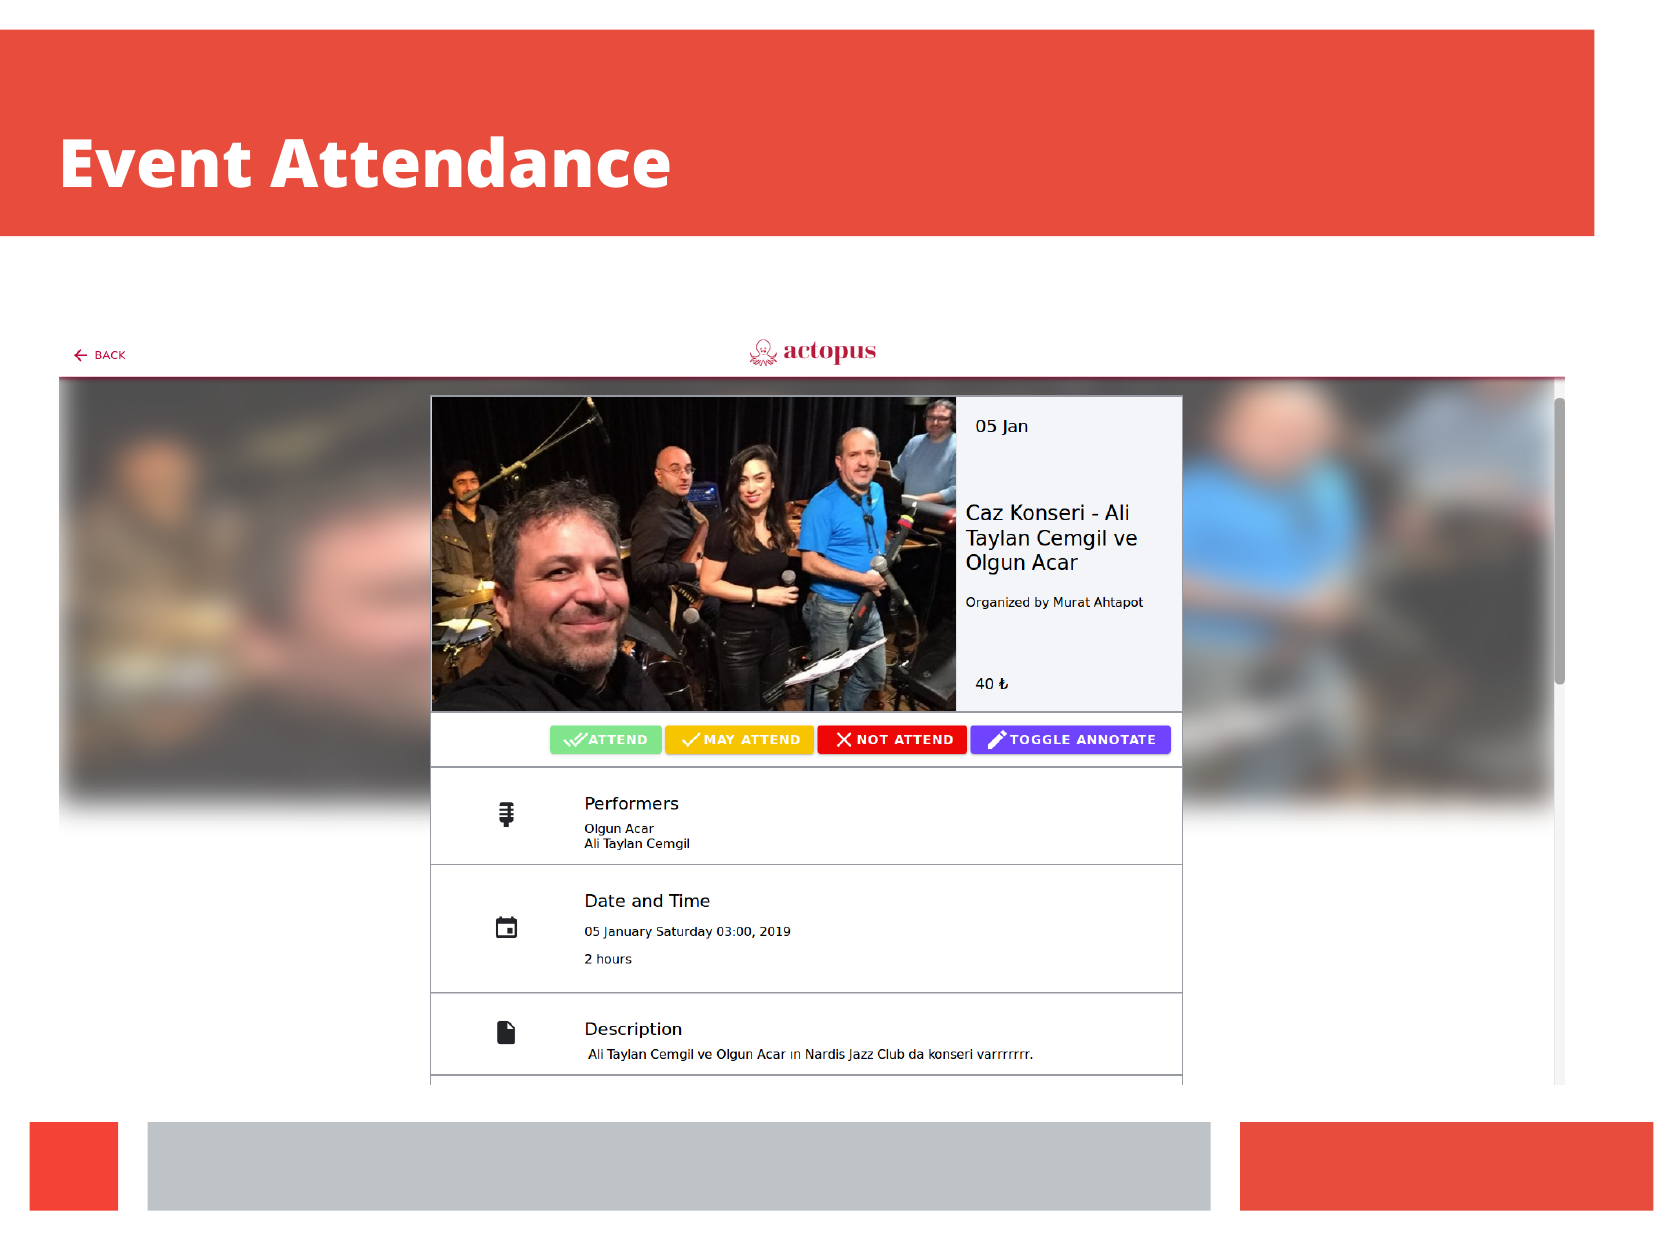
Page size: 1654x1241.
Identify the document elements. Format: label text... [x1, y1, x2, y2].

picture [59, 332, 1565, 1085]
title Event Attendance [59, 59, 1595, 207]
